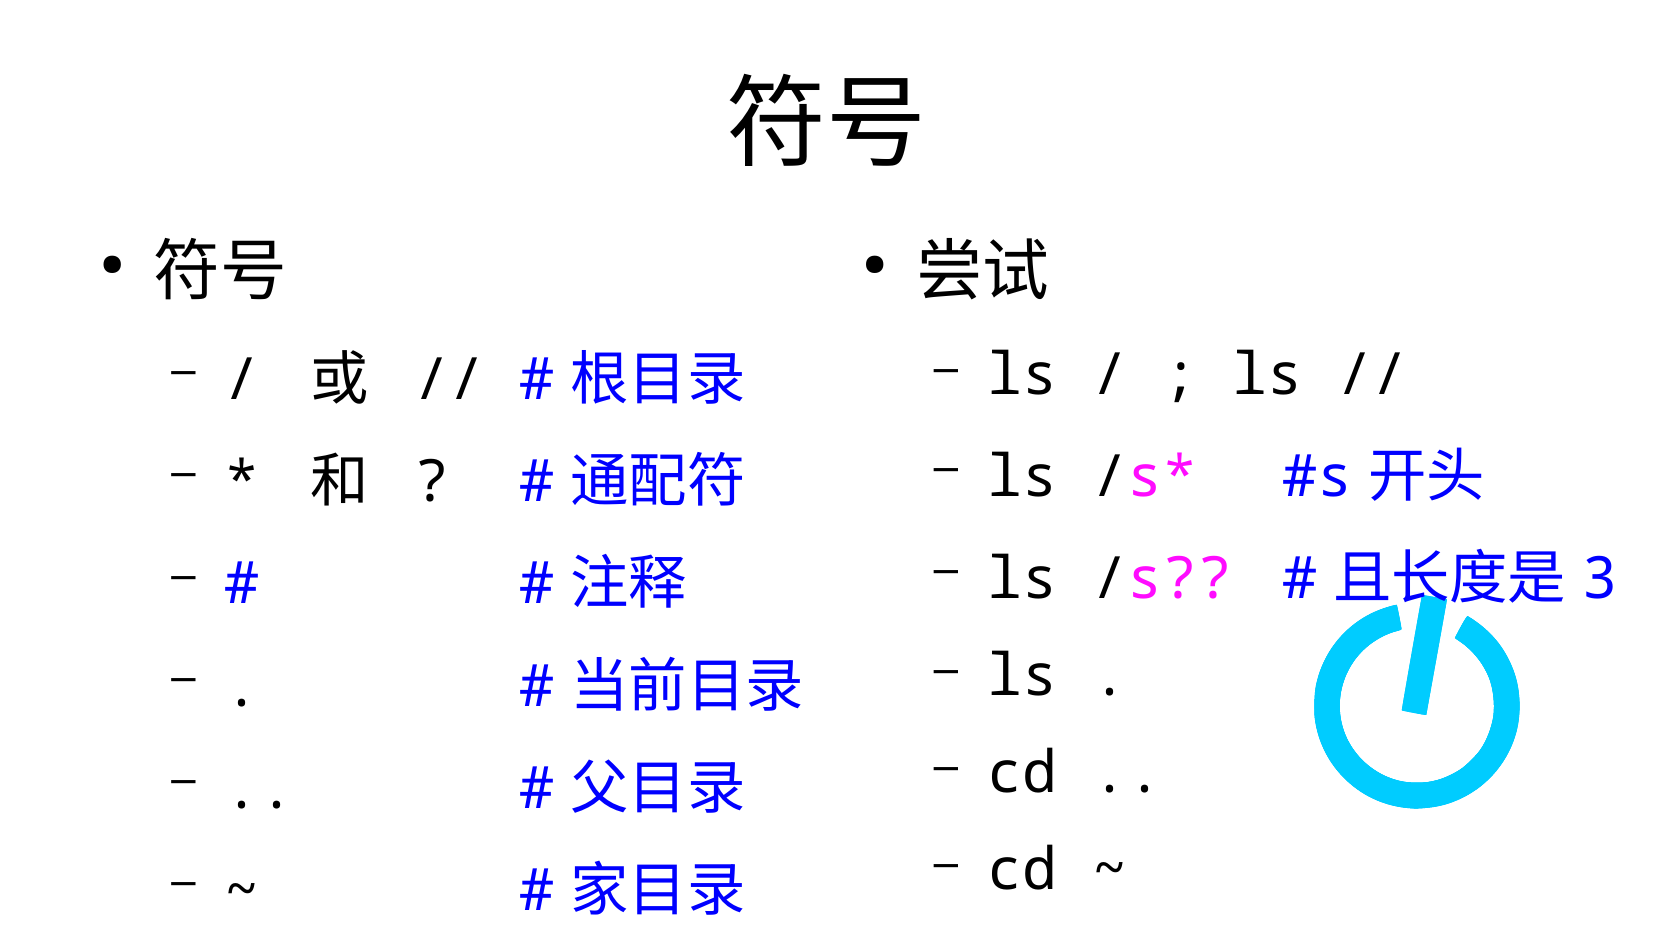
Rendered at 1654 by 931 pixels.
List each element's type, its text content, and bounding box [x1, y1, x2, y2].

title 符号 [82, 37, 1571, 193]
list 尝试 ls / ; ls // ls /s* #s开头 ls /s?? #且长度是3 ls . cd .. cd ~ sleep 1 ; echo hcc [845, 217, 1630, 931]
list 符号 / 或 // #根目录 * 和 ? #通配符 # #注释 . #当前目录 .. #父目录 ~ #家目录 ; #依次执行 [82, 217, 809, 931]
